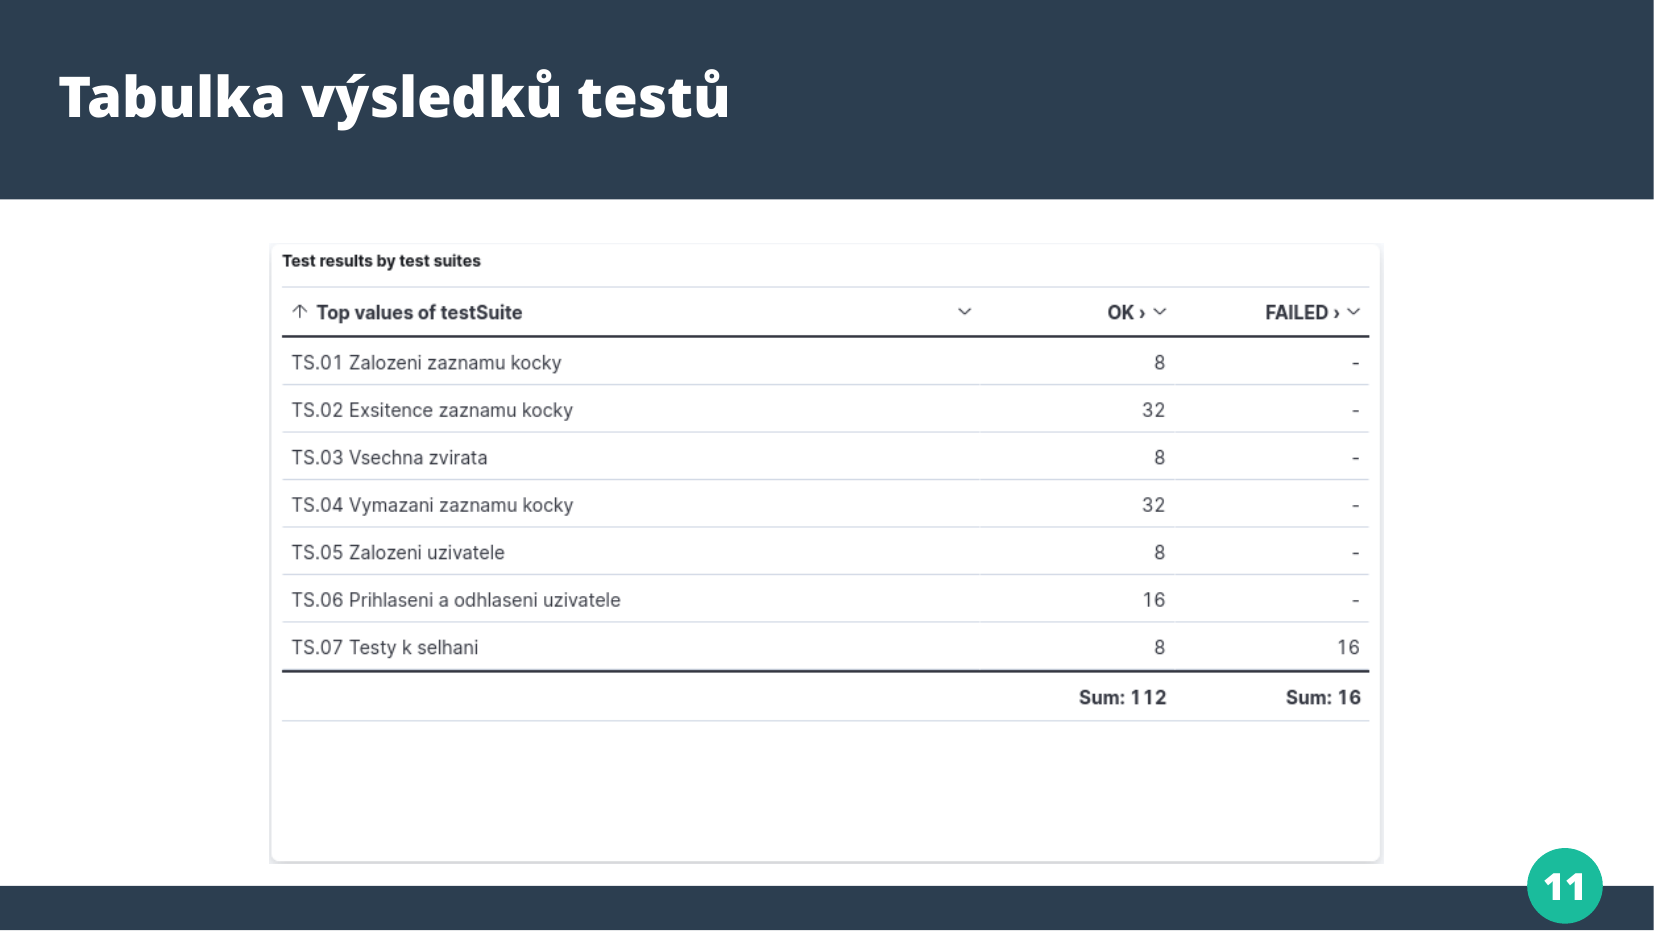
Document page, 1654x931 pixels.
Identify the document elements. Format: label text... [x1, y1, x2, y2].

title Tabulka výsledků testů [59, 37, 1595, 155]
picture [269, 243, 1384, 864]
